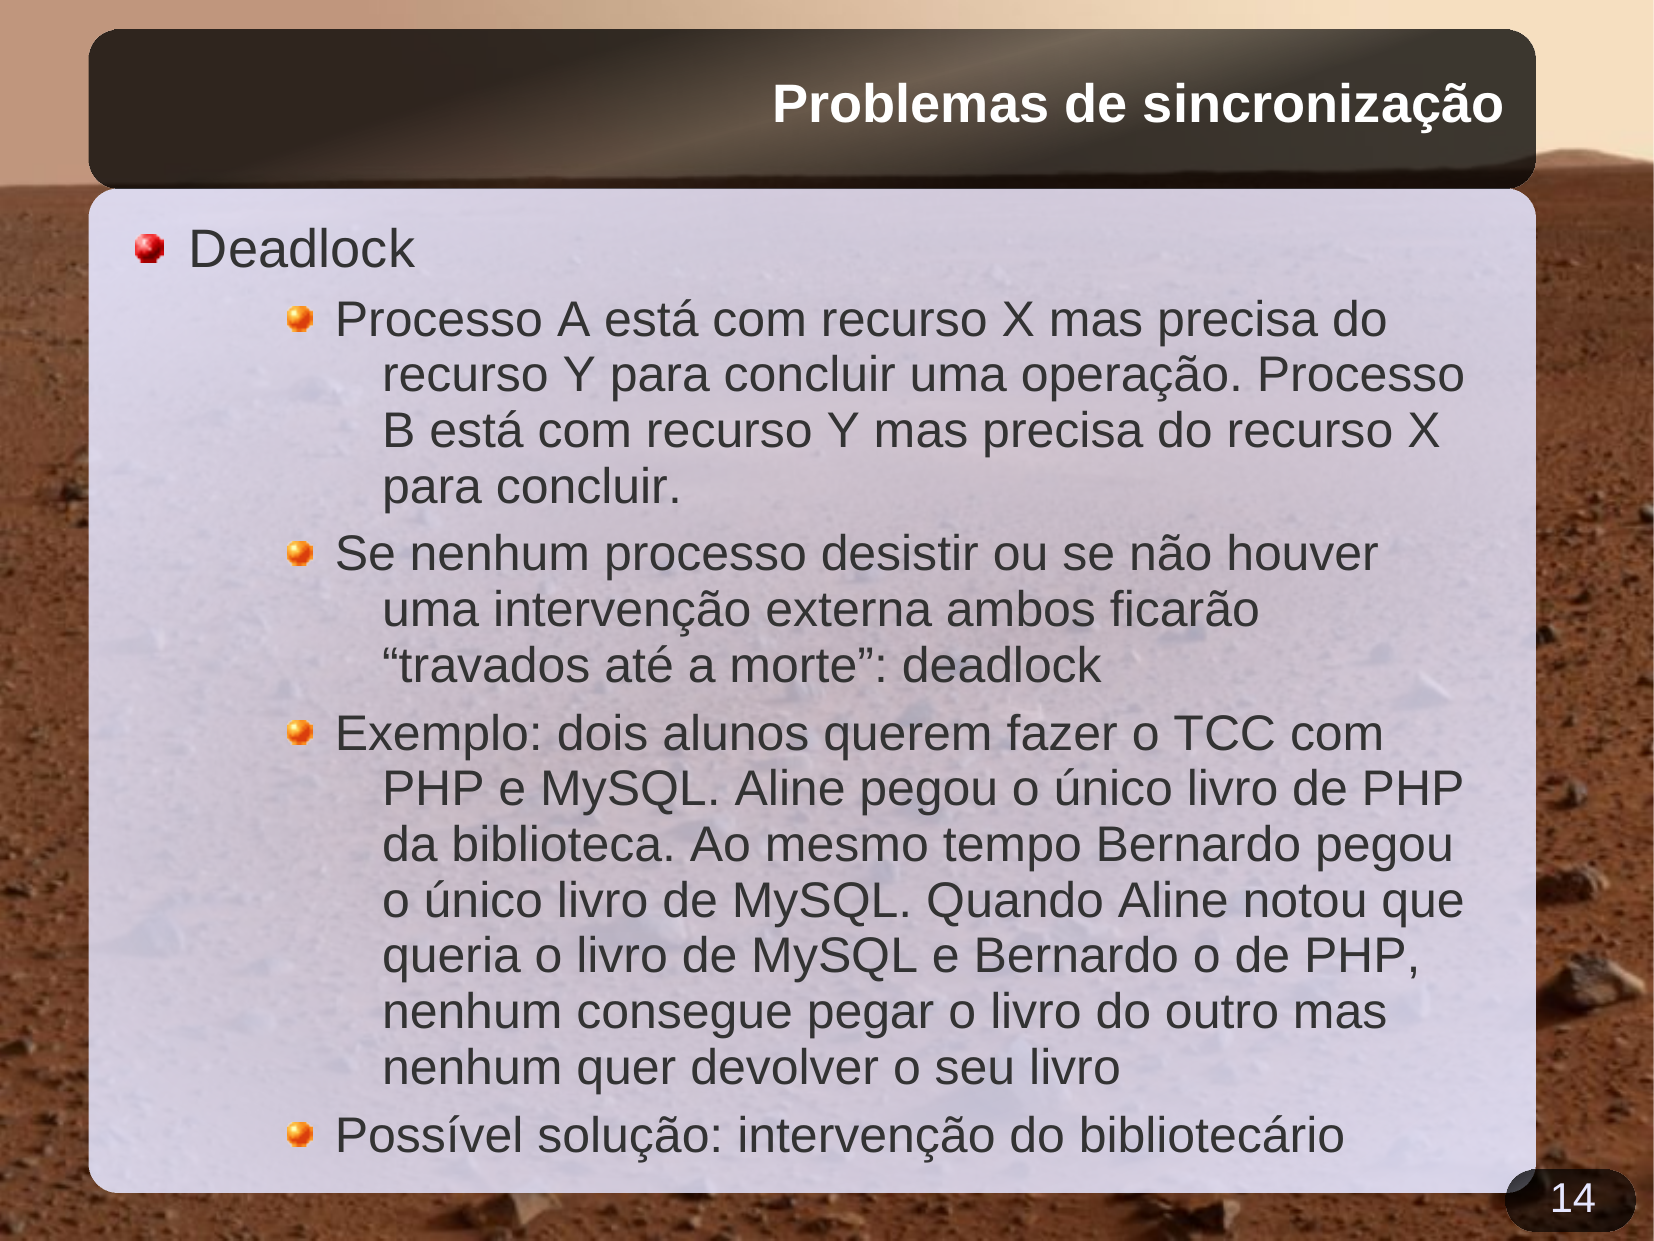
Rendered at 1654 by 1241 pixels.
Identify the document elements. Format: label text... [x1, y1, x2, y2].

picture [0, 0, 1654, 1241]
title Problemas de sincronização [118, 59, 1506, 148]
list Deadlock Processo A está com recurso X mas precisa do recurso Y para concluir uma operação. Processo B está com recurso Y mas precisa do recurso X para concluir. Se nenhum processo desistir ou se não houver uma intervenção externa ambos ficarão “travados até a morte”: deadlock Exemplo: dois alunos querem fazer o TCC com PHP e MySQL. Aline pegou o único livro de PHP da biblioteca. Ao mesmo tempo Bernardo pegou o único livro de MySQL. Quando Aline notou que queria o livro de MySQL e Bernardo o de PHP, nenhum consegue pegar o livro do outro mas nenhum quer devolver o seu livro Possível solução: intervenção do bibliotecário [118, 218, 1477, 1164]
